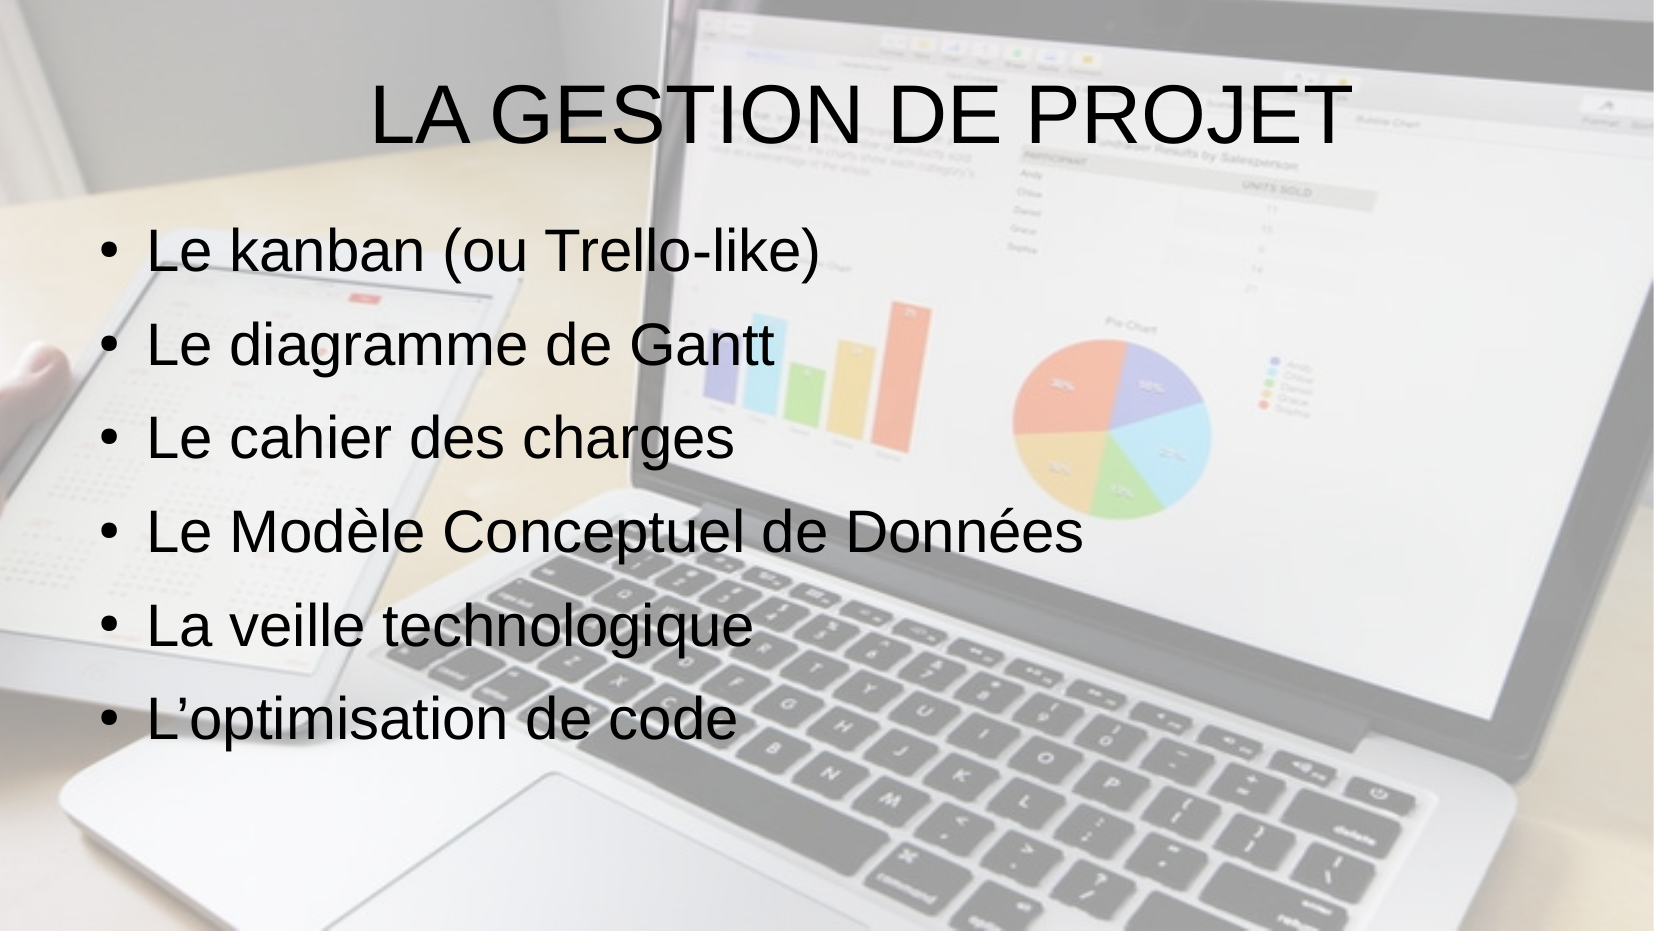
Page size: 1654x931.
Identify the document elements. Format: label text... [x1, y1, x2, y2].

list Le kanban (ou Trello-like) Le diagramme de Gantt Le cahier des charges Le Modèle Conceptuel de Données La veille technologique L’optimisation de code [82, 217, 1571, 758]
picture [0, 0, 1654, 931]
title LA GESTION DE PROJET [82, 37, 1571, 193]
